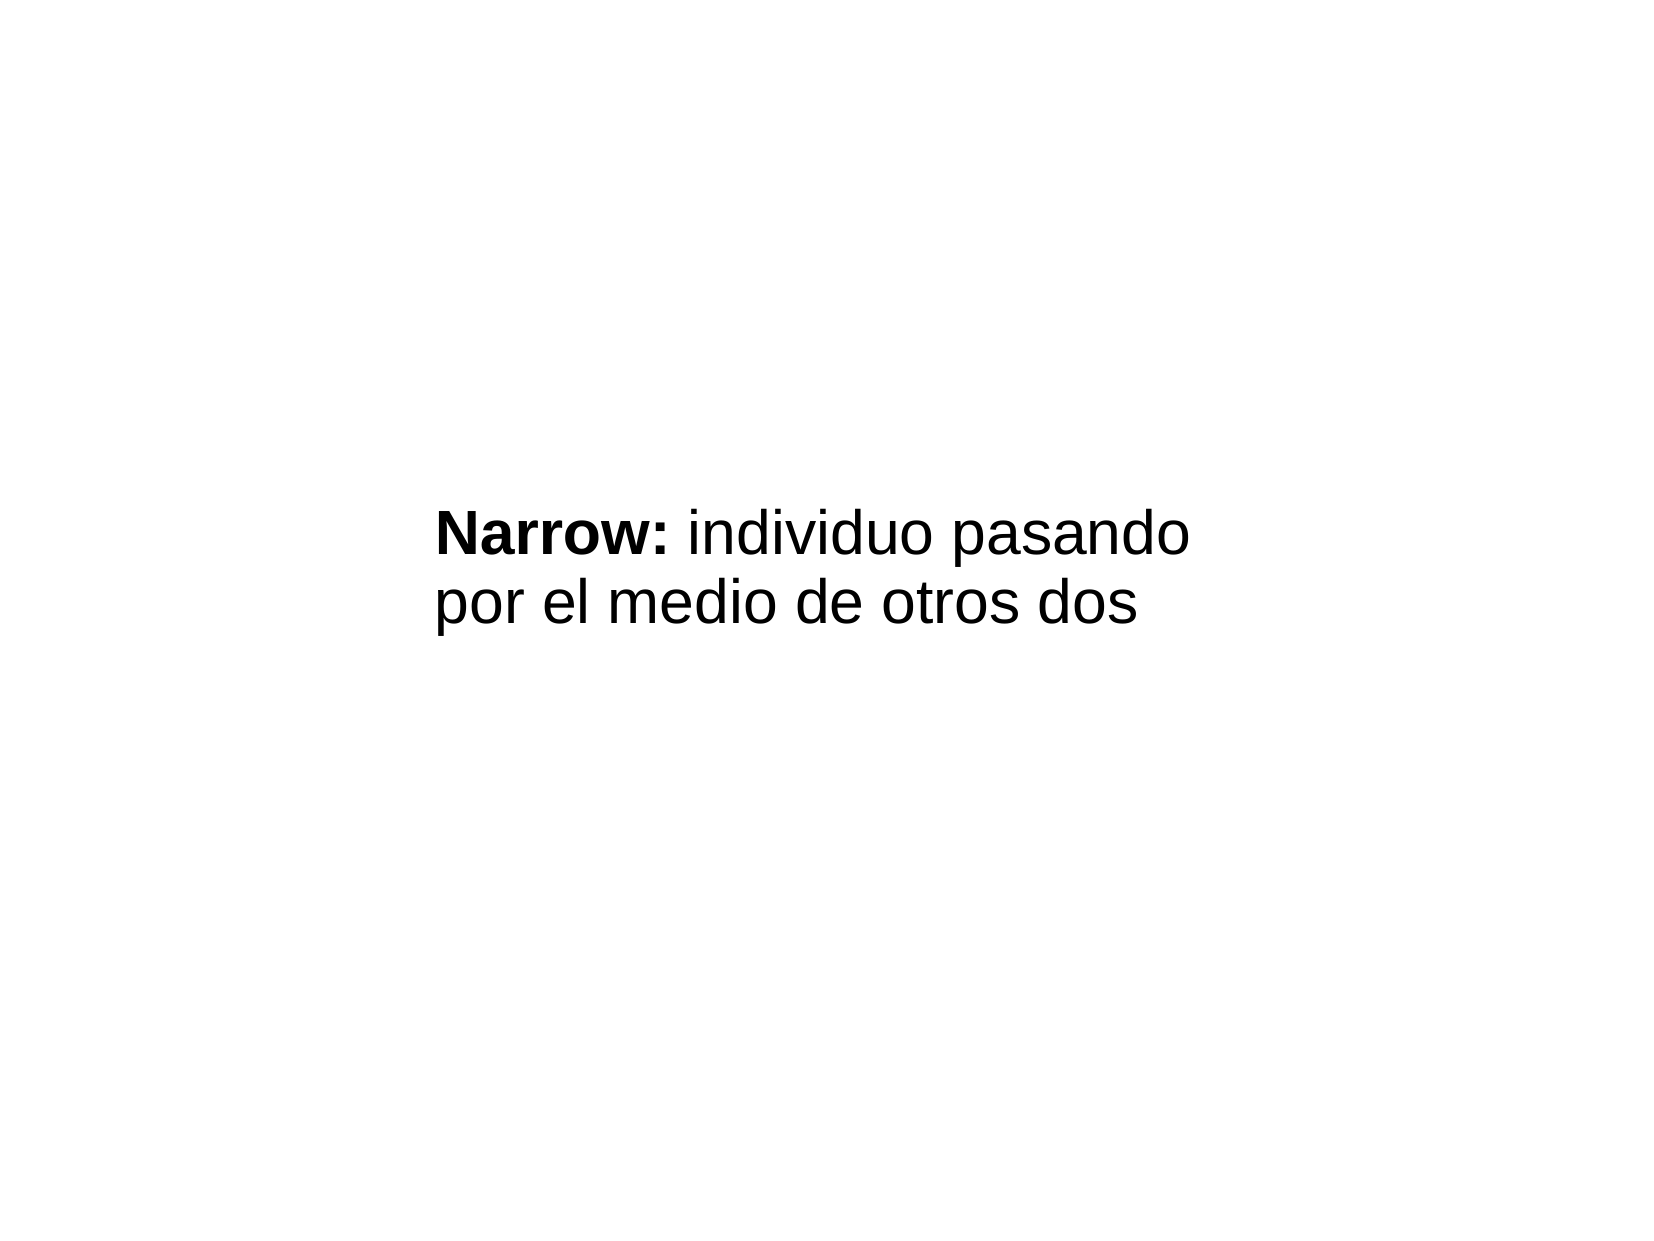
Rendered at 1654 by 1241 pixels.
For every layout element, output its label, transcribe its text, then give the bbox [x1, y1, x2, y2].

text_box Narrow: individuo pasando por el medio de otros dos [420, 490, 1306, 646]
